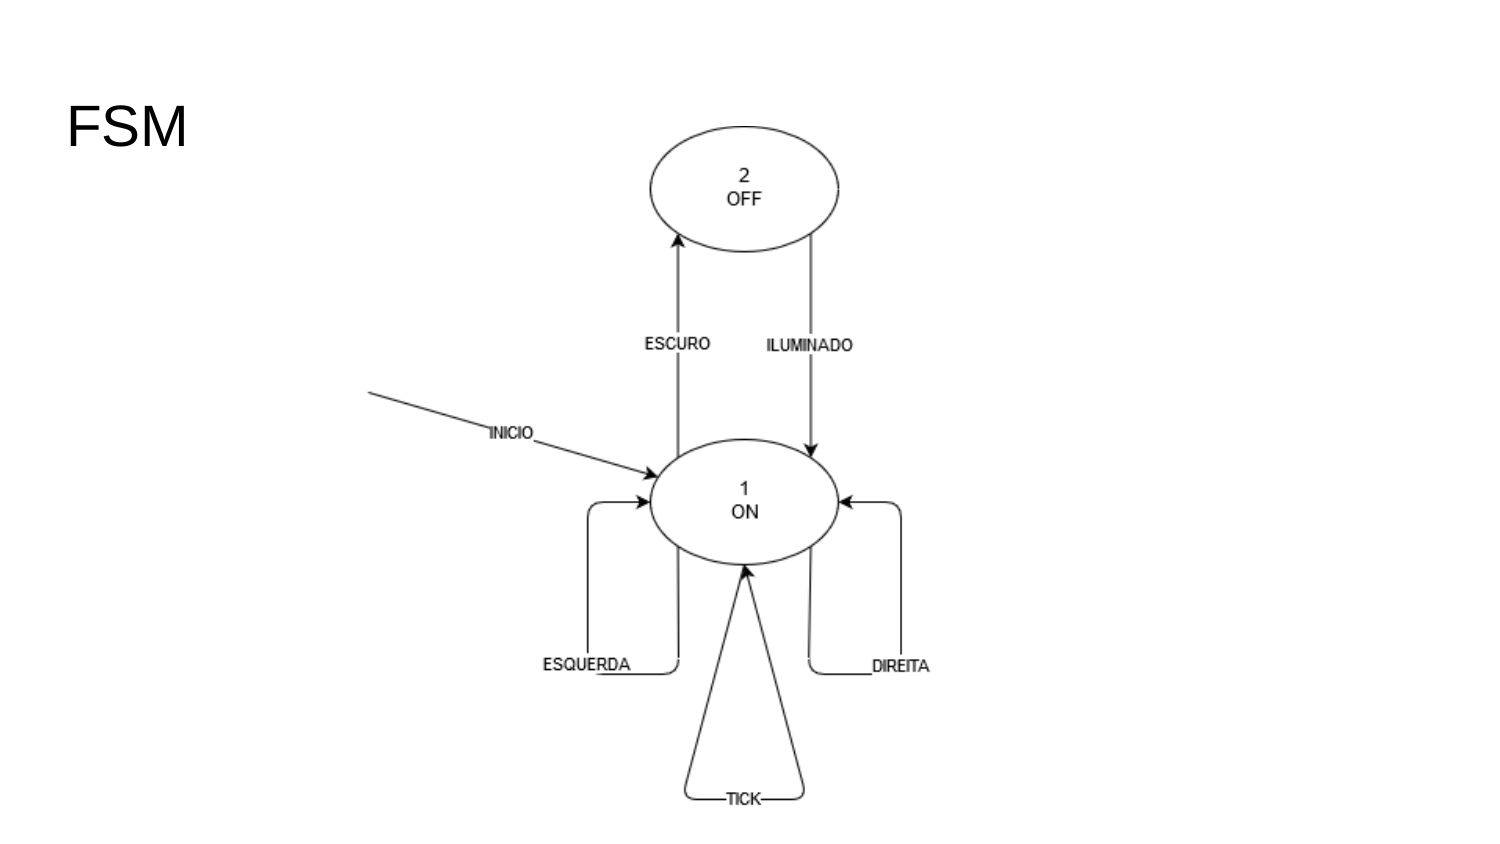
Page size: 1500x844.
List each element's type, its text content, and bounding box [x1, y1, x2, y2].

title FSM [51, 72, 1449, 167]
picture [357, 126, 935, 813]
